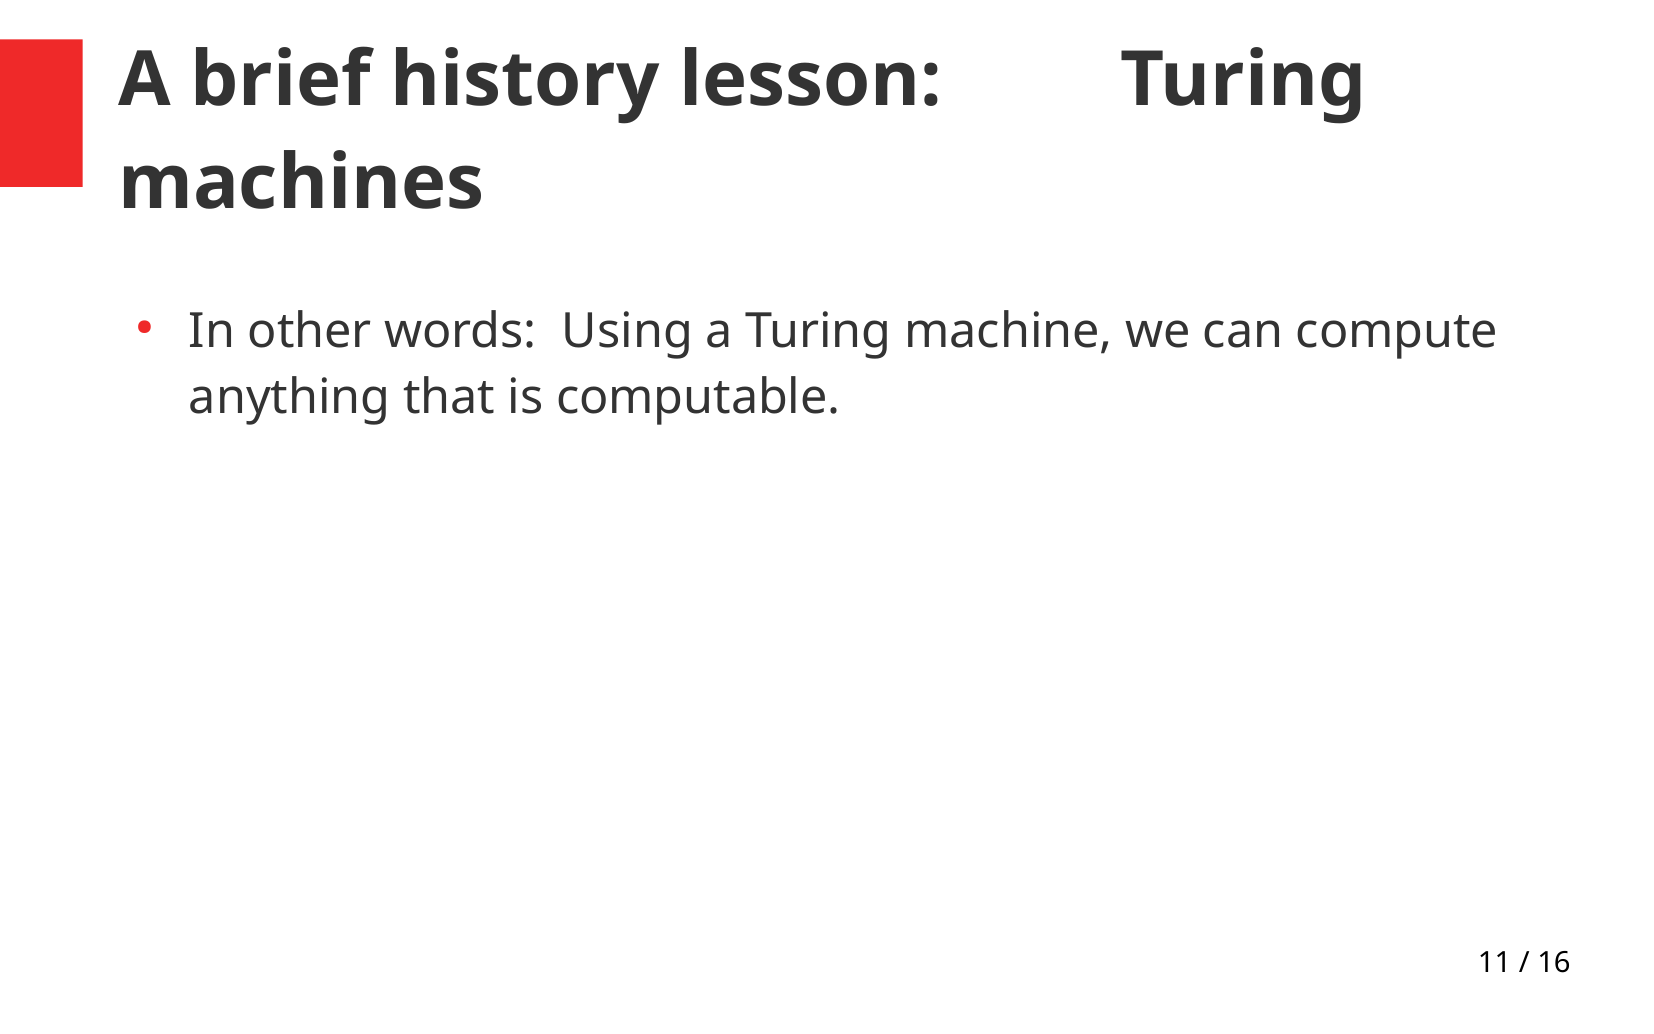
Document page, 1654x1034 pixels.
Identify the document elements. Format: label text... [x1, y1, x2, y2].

title A brief history lesson: Turing machines [118, 38, 1571, 217]
list In other words: Using a Turing machine, we can compute anything that is computable. [118, 295, 1536, 895]
